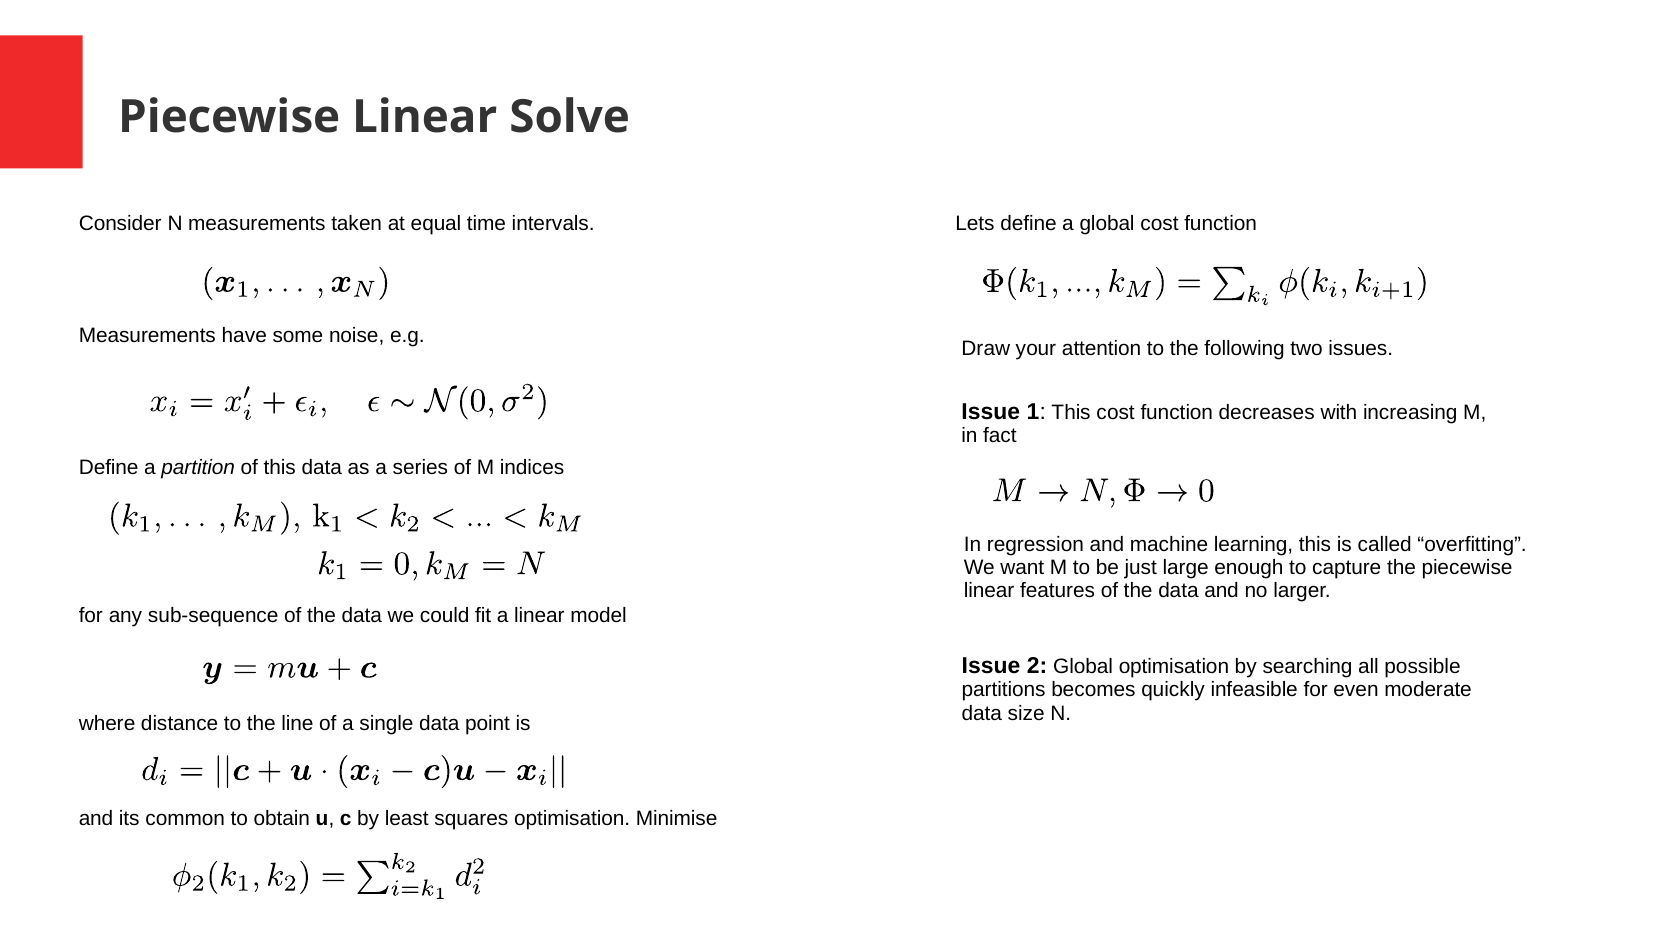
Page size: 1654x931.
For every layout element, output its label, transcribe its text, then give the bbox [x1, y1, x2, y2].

picture [149, 383, 546, 421]
picture [979, 265, 1427, 307]
text_box for any sub-sequence of the data we could fit a linear model [63, 596, 663, 659]
text_box Define a partition of this data as a series of M indices [63, 448, 636, 510]
picture [315, 549, 547, 582]
text_box Measurements have some noise, e.g. [64, 316, 619, 378]
text_box Issue 1: This cost function decreases with increasing M, in fact [946, 392, 1502, 455]
picture [170, 851, 485, 901]
picture [106, 500, 583, 536]
title Piecewise Linear Solve [118, 37, 1571, 193]
picture [139, 766, 565, 790]
text_box Issue 2: Global optimisation by searching all possible partitions becomes quickly infeasible for even moderate data size N. [946, 645, 1502, 732]
text_box Draw your attention to the following two issues. [946, 329, 1502, 392]
text_box where distance to the line of a single data point is [63, 704, 636, 766]
picture [990, 477, 1215, 509]
picture [202, 658, 377, 685]
text_box In regression and machine learning, this is called “overfitting”. We want M to be just large enough to capture the piecewise linear features of the data and no larger. [949, 524, 1564, 610]
text_box Consider N measurements taken at equal time intervals. [63, 204, 619, 266]
text_box Lets define a global cost function [940, 204, 1496, 266]
text_box and its common to obtain u, c by least squares optimisation. Minimise [63, 799, 750, 862]
picture [200, 266, 389, 302]
